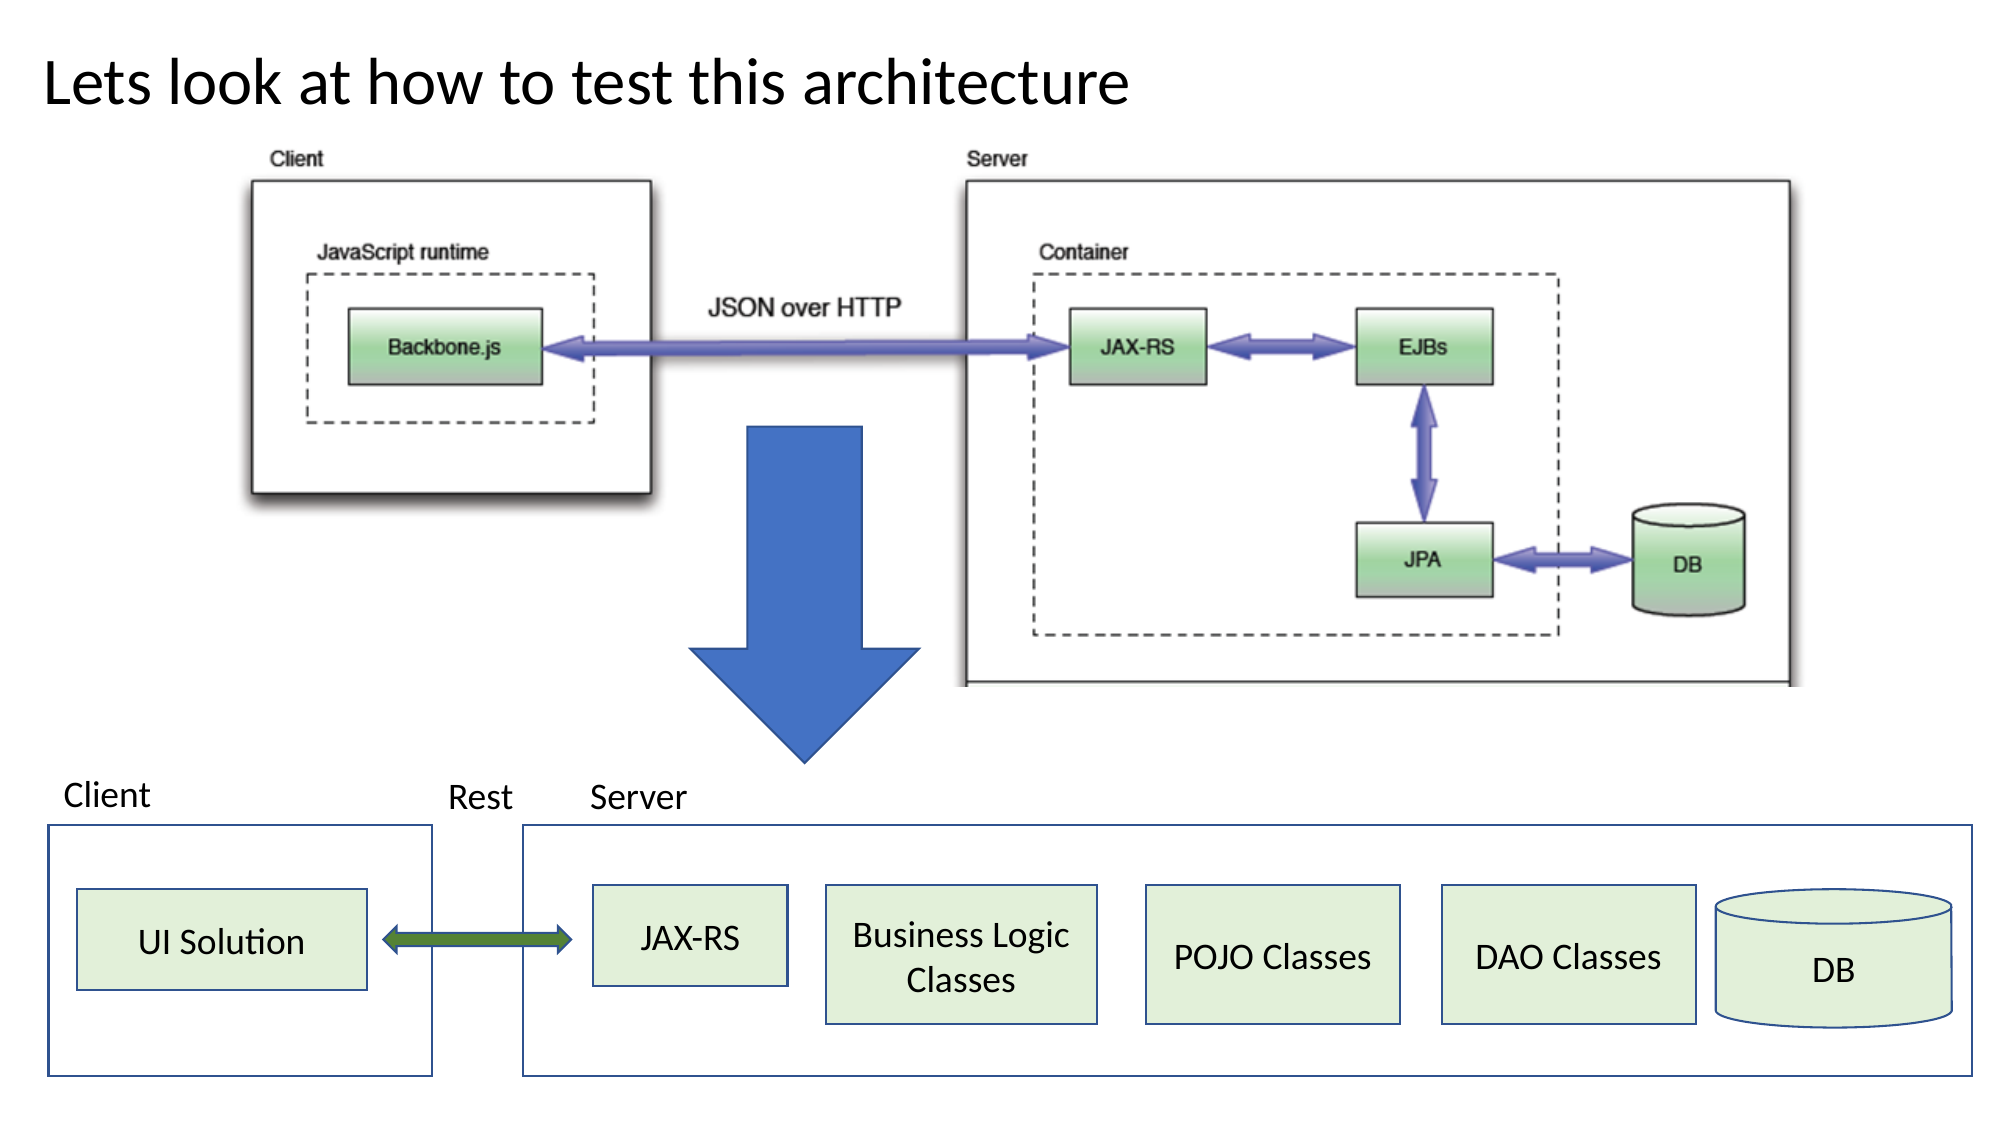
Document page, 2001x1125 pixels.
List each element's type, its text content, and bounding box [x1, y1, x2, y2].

text_box DAO Classes [1442, 885, 1696, 1024]
text_box Lets look at how to test this architecture [28, 30, 1159, 127]
text_box [383, 926, 572, 953]
text_box UI Solution [77, 889, 367, 990]
text_box DB [1715, 889, 1952, 1028]
text_box Business Logic Classes [826, 885, 1097, 1024]
text_box JAX-RS [593, 885, 788, 986]
text_box Rest [433, 764, 530, 825]
text_box POJO Classes [1146, 885, 1400, 1024]
text_box Client [48, 762, 168, 824]
text_box [690, 426, 919, 764]
picture [226, 140, 1874, 687]
text_box Server [575, 764, 704, 824]
